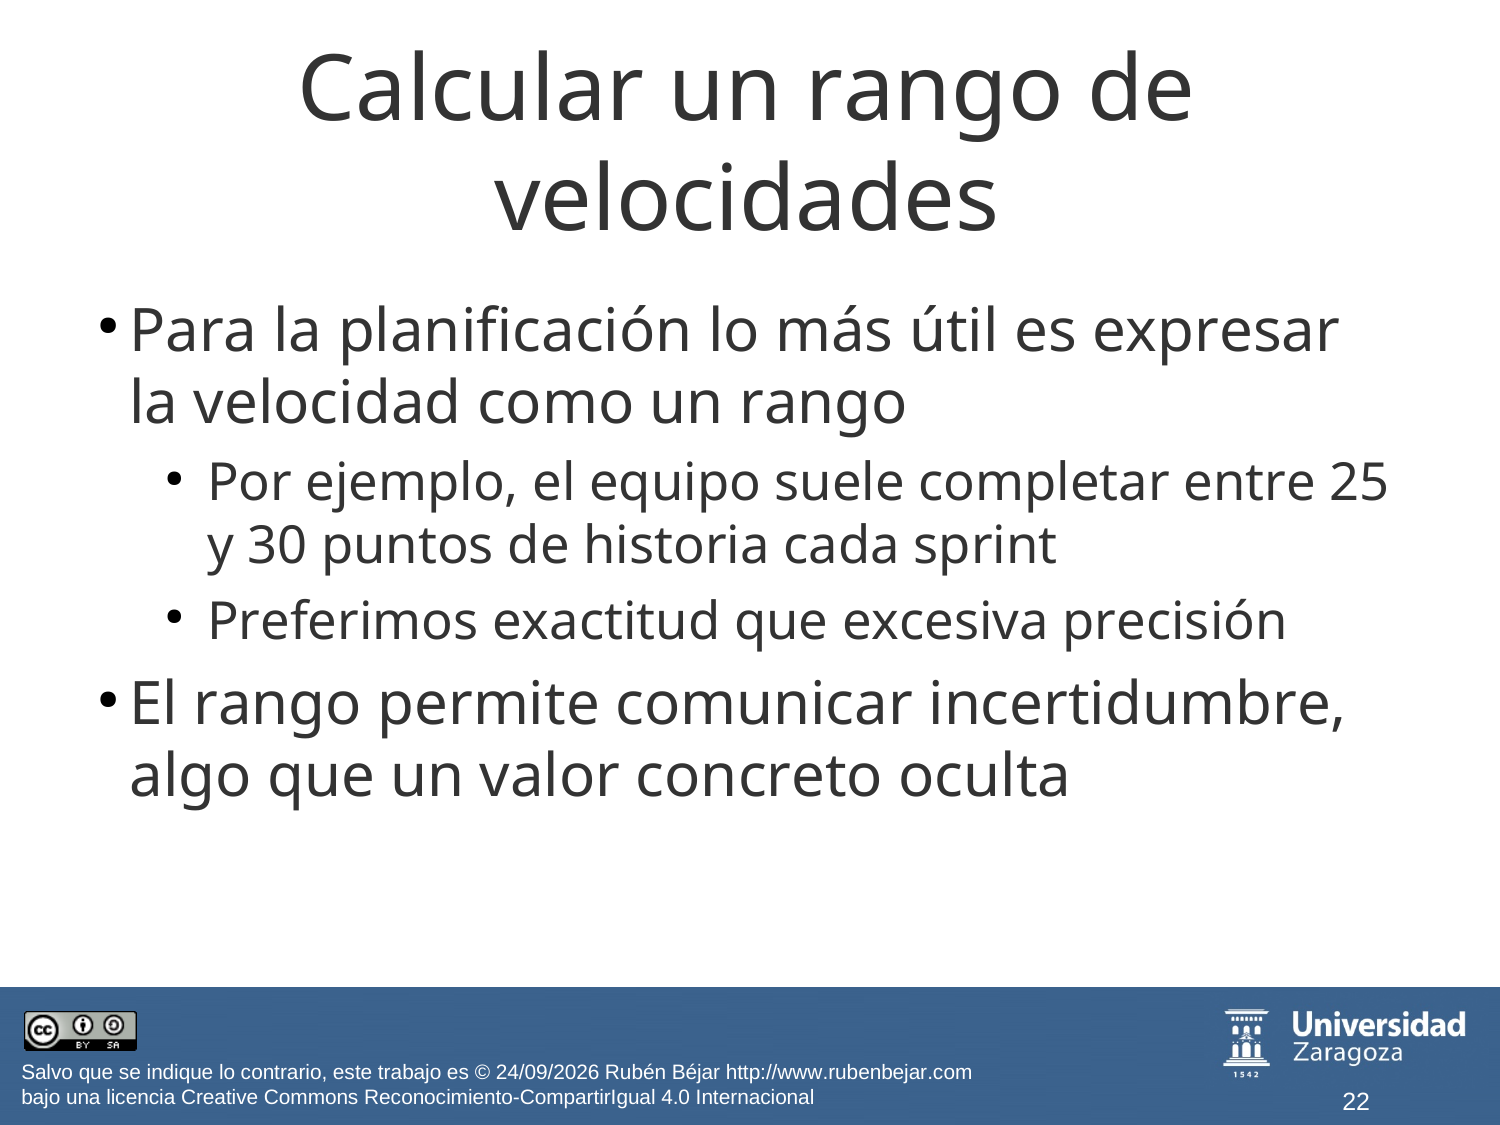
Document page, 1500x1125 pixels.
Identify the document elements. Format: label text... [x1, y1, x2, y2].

picture [0, 987, 1500, 1125]
title Calcular un rango de velocidades [74, 21, 1420, 257]
list Para la planificación lo más útil es expresar la velocidad como un rango Por ejemplo, el equipo suele completar entre 25 y 30 puntos de historia cada sprint Preferimos exactitud que excesiva precisión El rango permite comunicar incertidumbre, algo que un valor concreto oculta [82, 283, 1418, 957]
